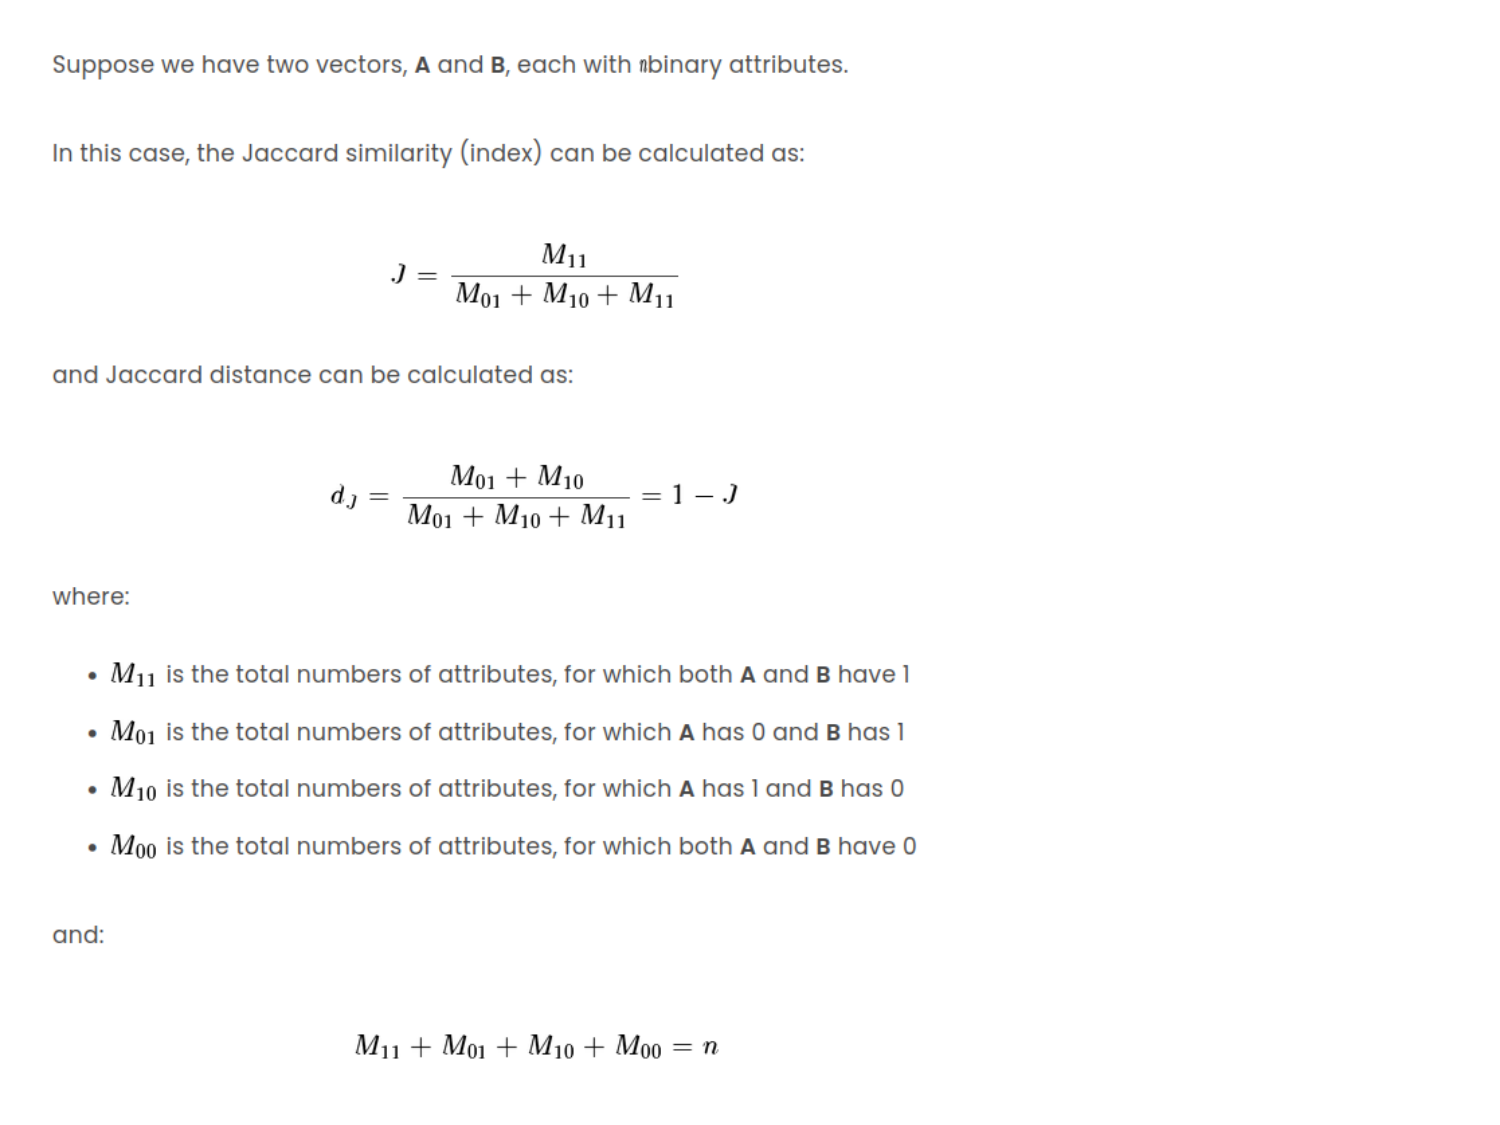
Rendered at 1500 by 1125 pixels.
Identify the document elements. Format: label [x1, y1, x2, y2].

picture [23, 38, 939, 1091]
